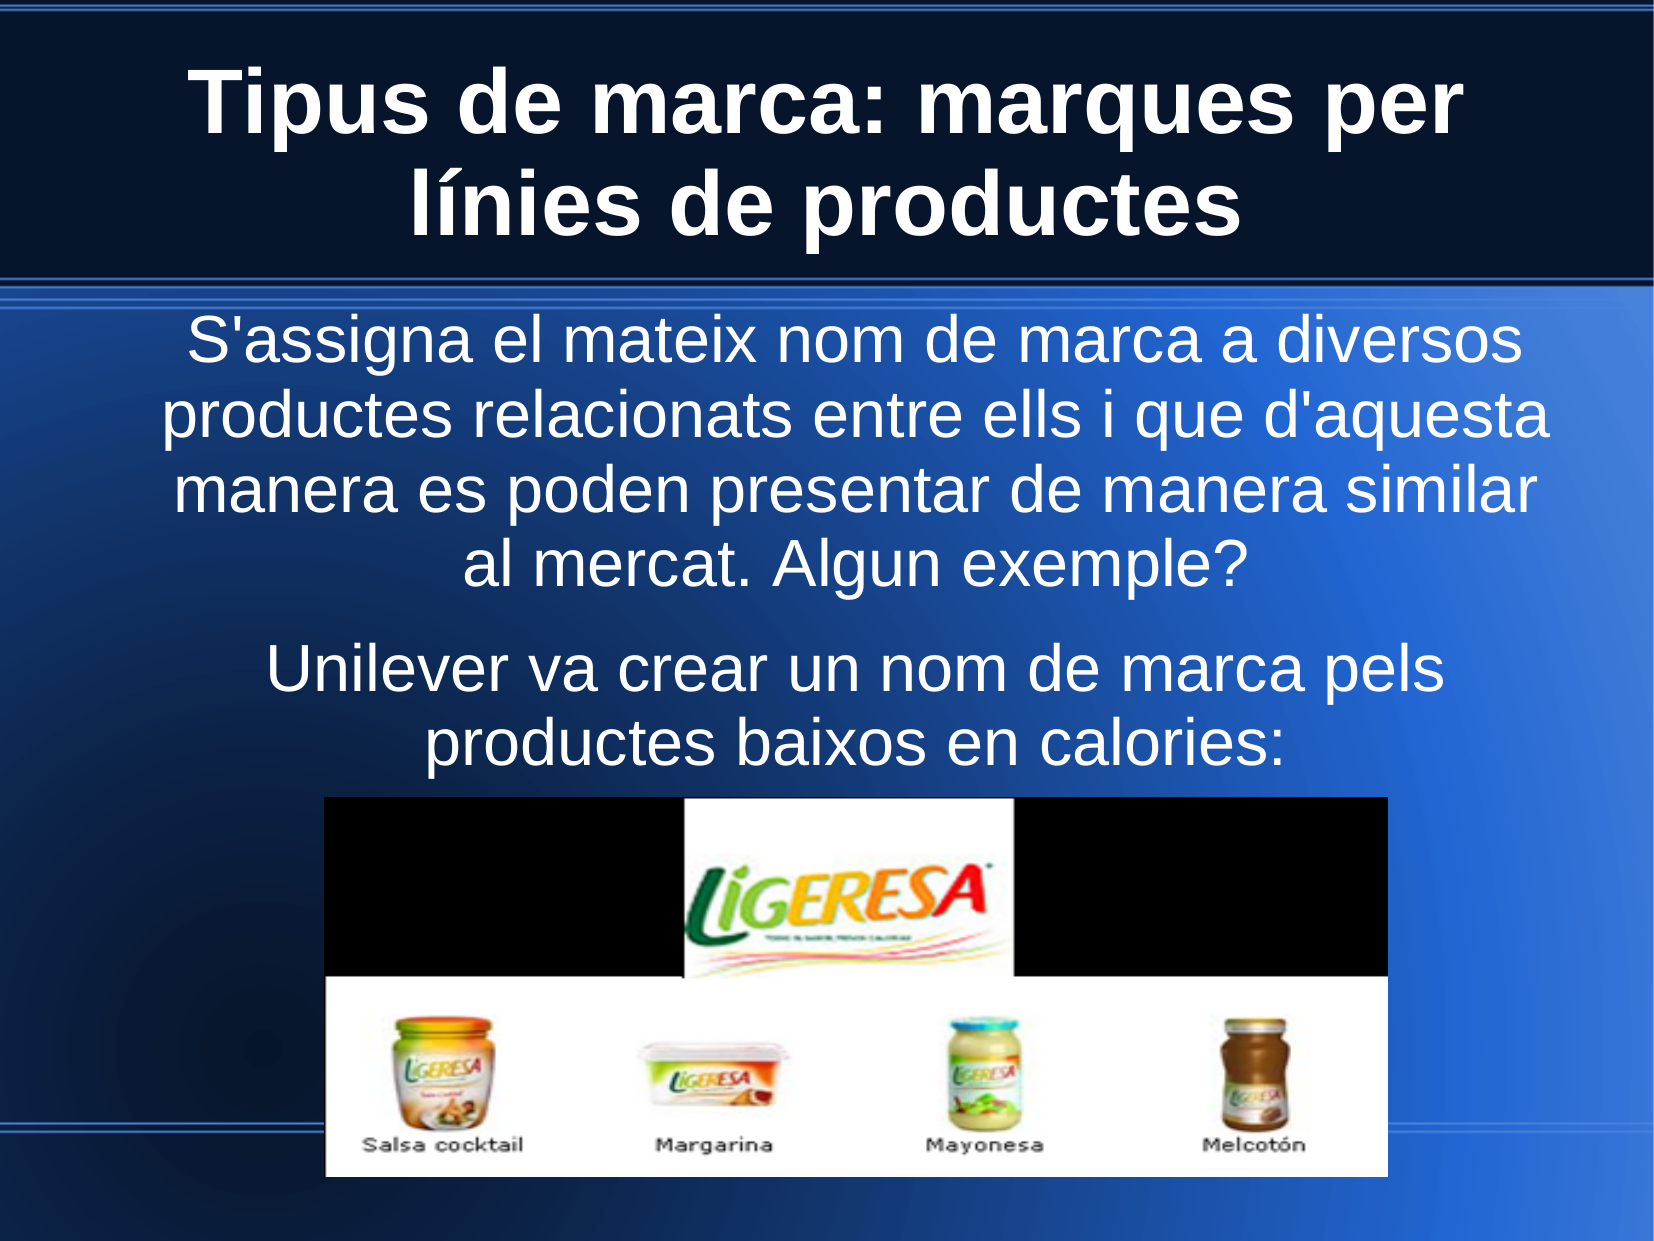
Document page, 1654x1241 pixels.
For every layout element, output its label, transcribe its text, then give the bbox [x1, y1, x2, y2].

list S'assigna el mateix nom de marca a diversos productes relacionats entre ells i que d'aquesta manera es poden presentar de manera similar al mercat. Algun exemple? Unilever va crear un nom de marca pels productes baixos en calories: [76, 302, 1565, 1004]
title Tipus de marca: marques per línies de productes [82, 49, 1571, 257]
picture [0, 0, 1654, 1241]
